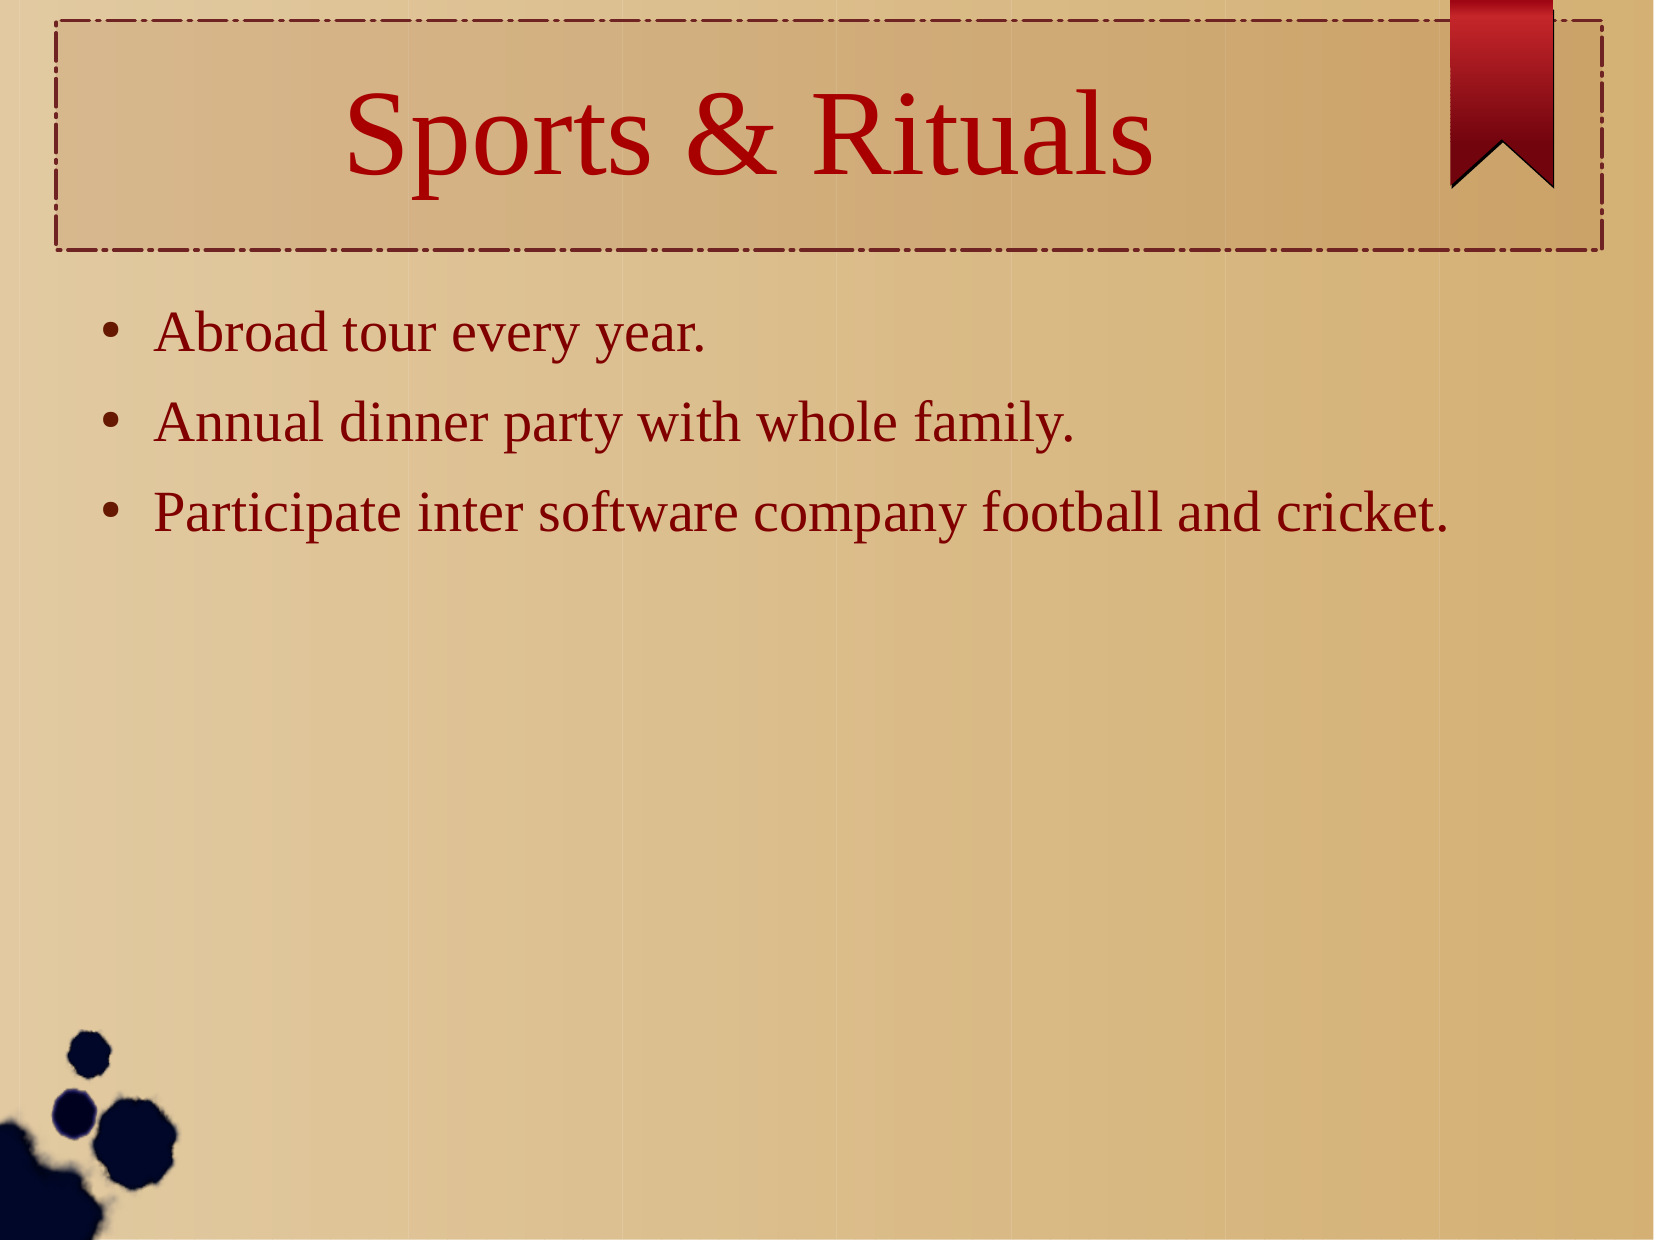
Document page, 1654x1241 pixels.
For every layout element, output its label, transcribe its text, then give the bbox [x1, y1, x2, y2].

list Abroad tour every year. Annual dinner party with whole family. Participate inter software company football and cricket. [82, 299, 1571, 1019]
title Sports & Rituals [59, 15, 1441, 252]
